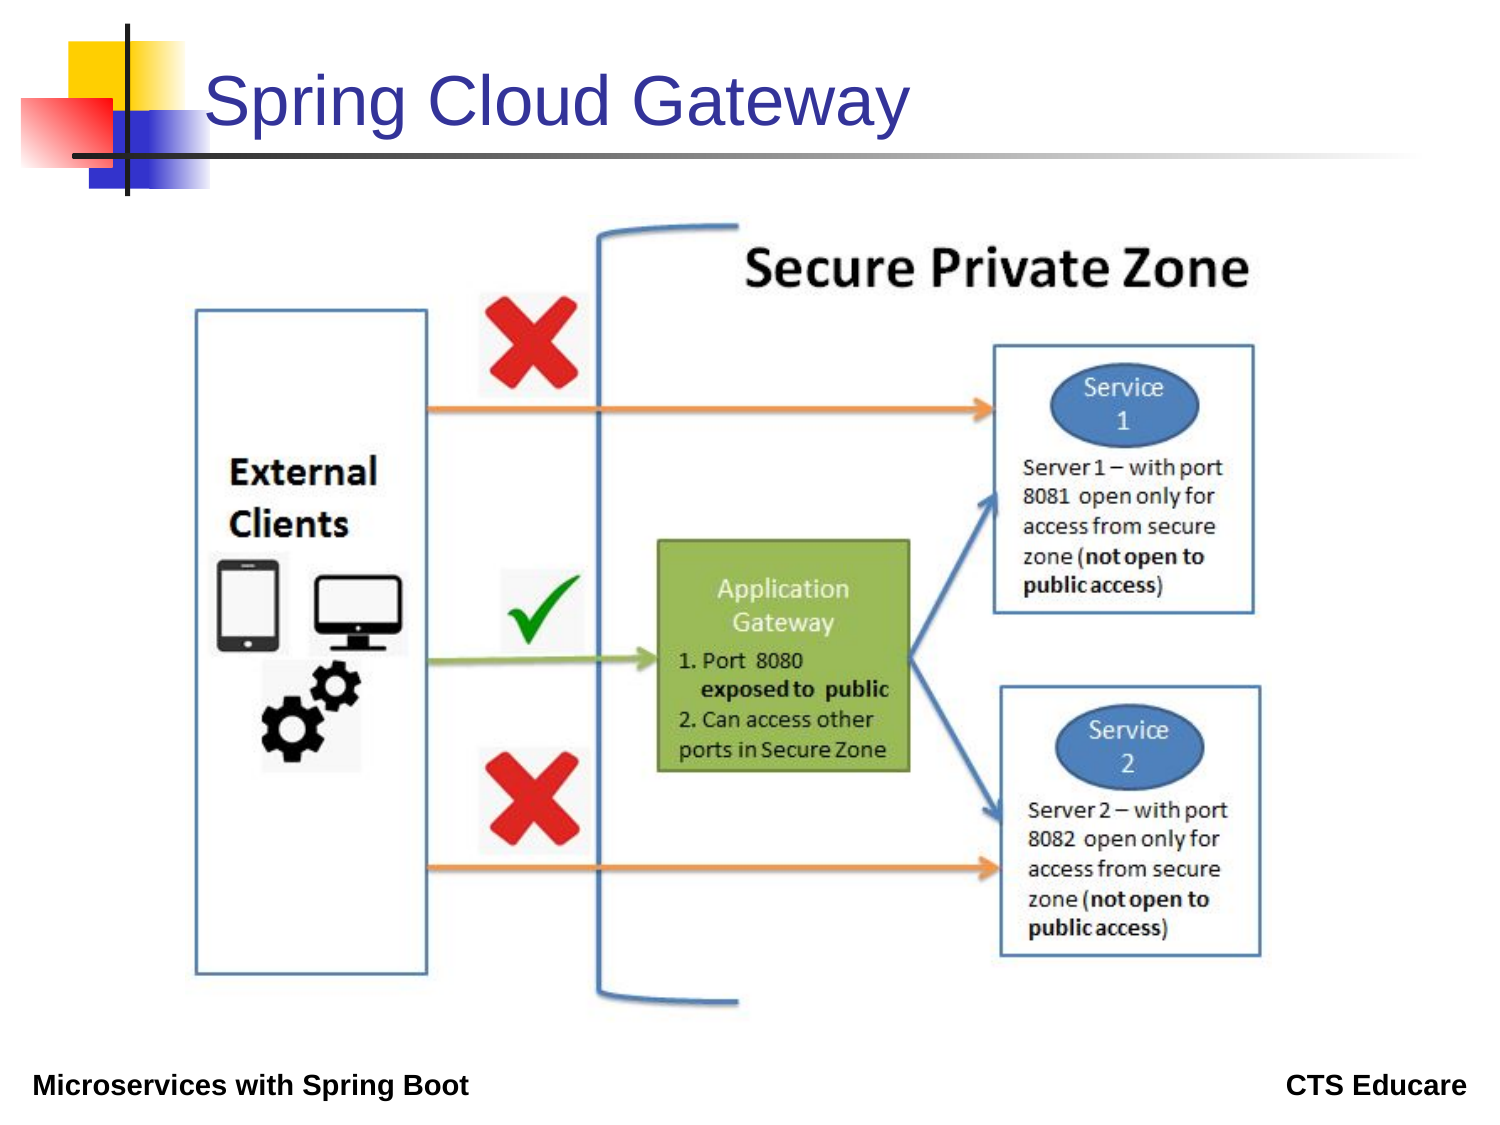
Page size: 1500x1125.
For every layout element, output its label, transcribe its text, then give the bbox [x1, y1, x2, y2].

picture [185, 215, 1272, 1023]
title Spring Cloud Gateway [188, 46, 1468, 149]
